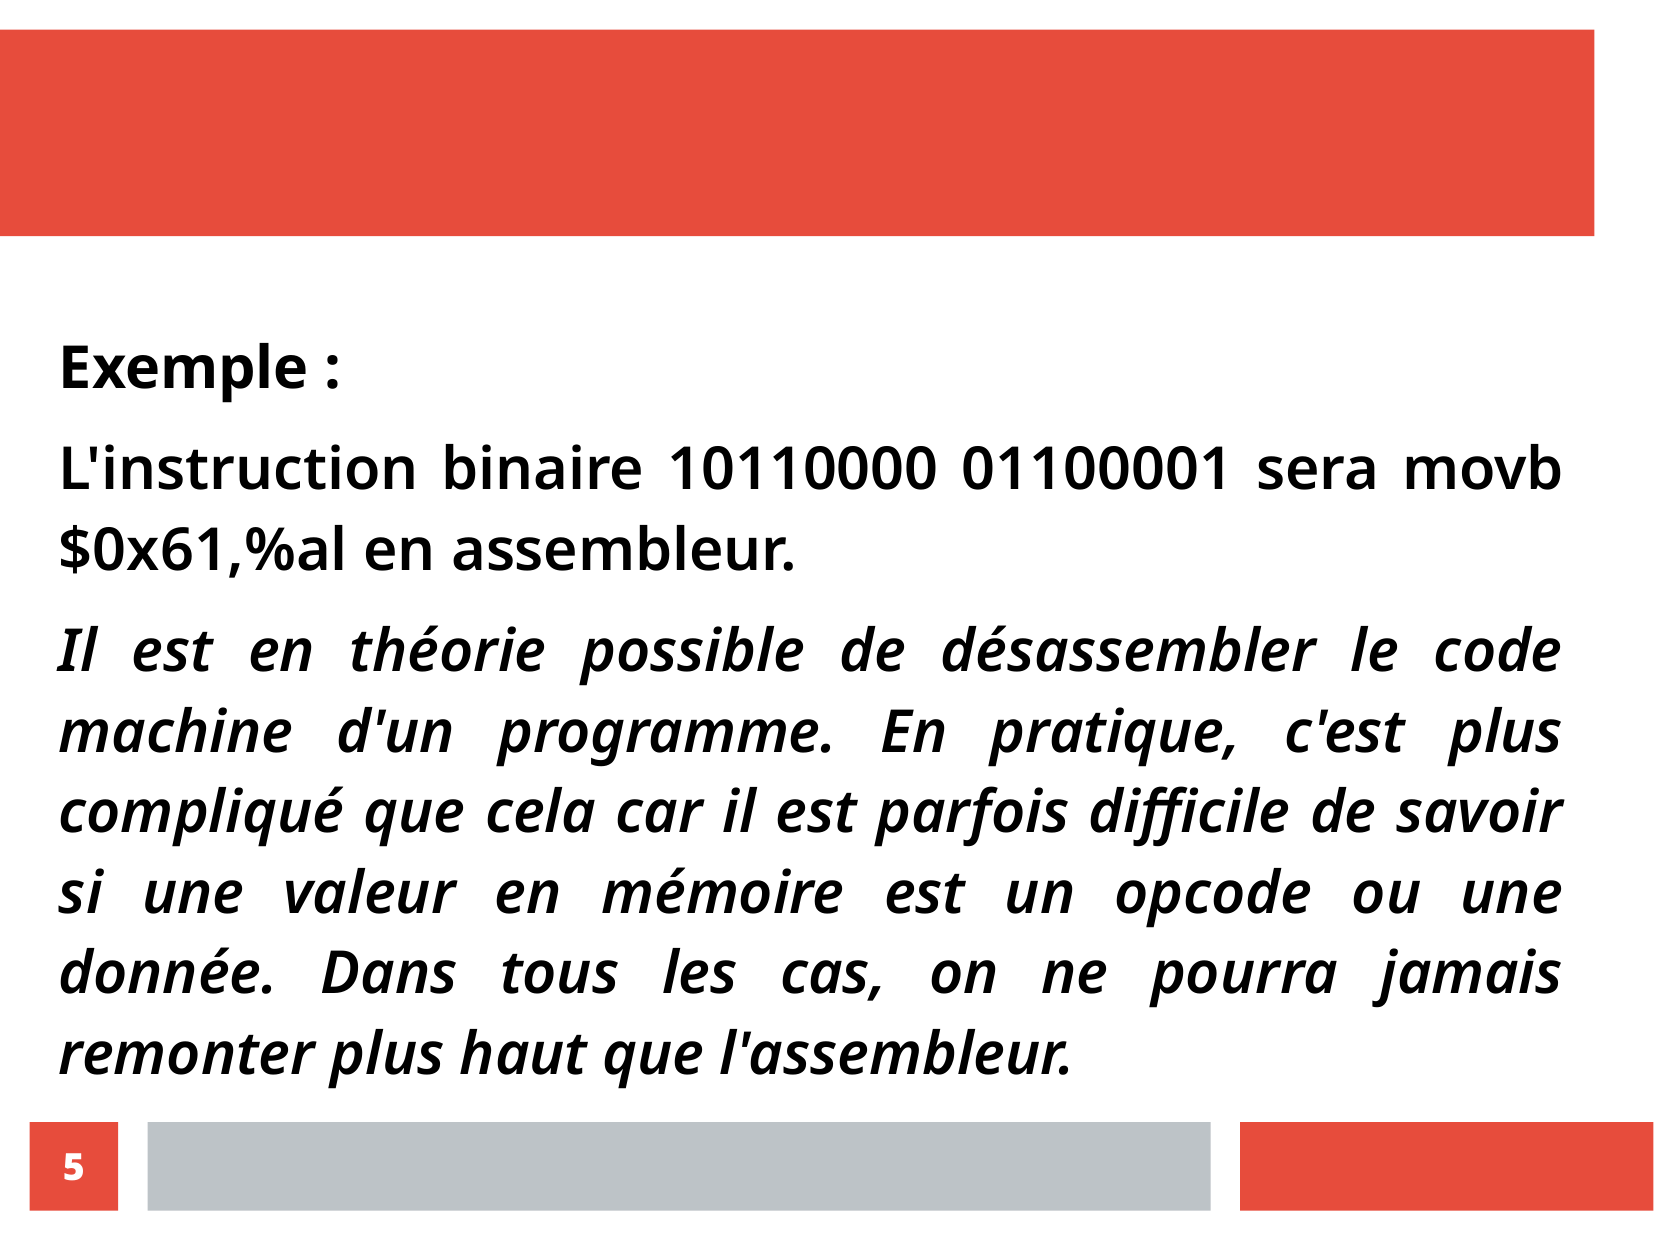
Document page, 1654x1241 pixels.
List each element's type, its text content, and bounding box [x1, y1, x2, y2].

list Exemple : L'instruction binaire 10110000 01100001 sera movb $0x61,%al en assembleur. Il est en théorie possible de désassembler le code machine d'un programme. En pratique, c'est plus compliqué que cela car il est parfois difficile de savoir si une valeur en mémoire est un opcode ou une donnée. Dans tous les cas, on ne pourra jamais remonter plus haut que l'assembleur. [59, 324, 1565, 1093]
